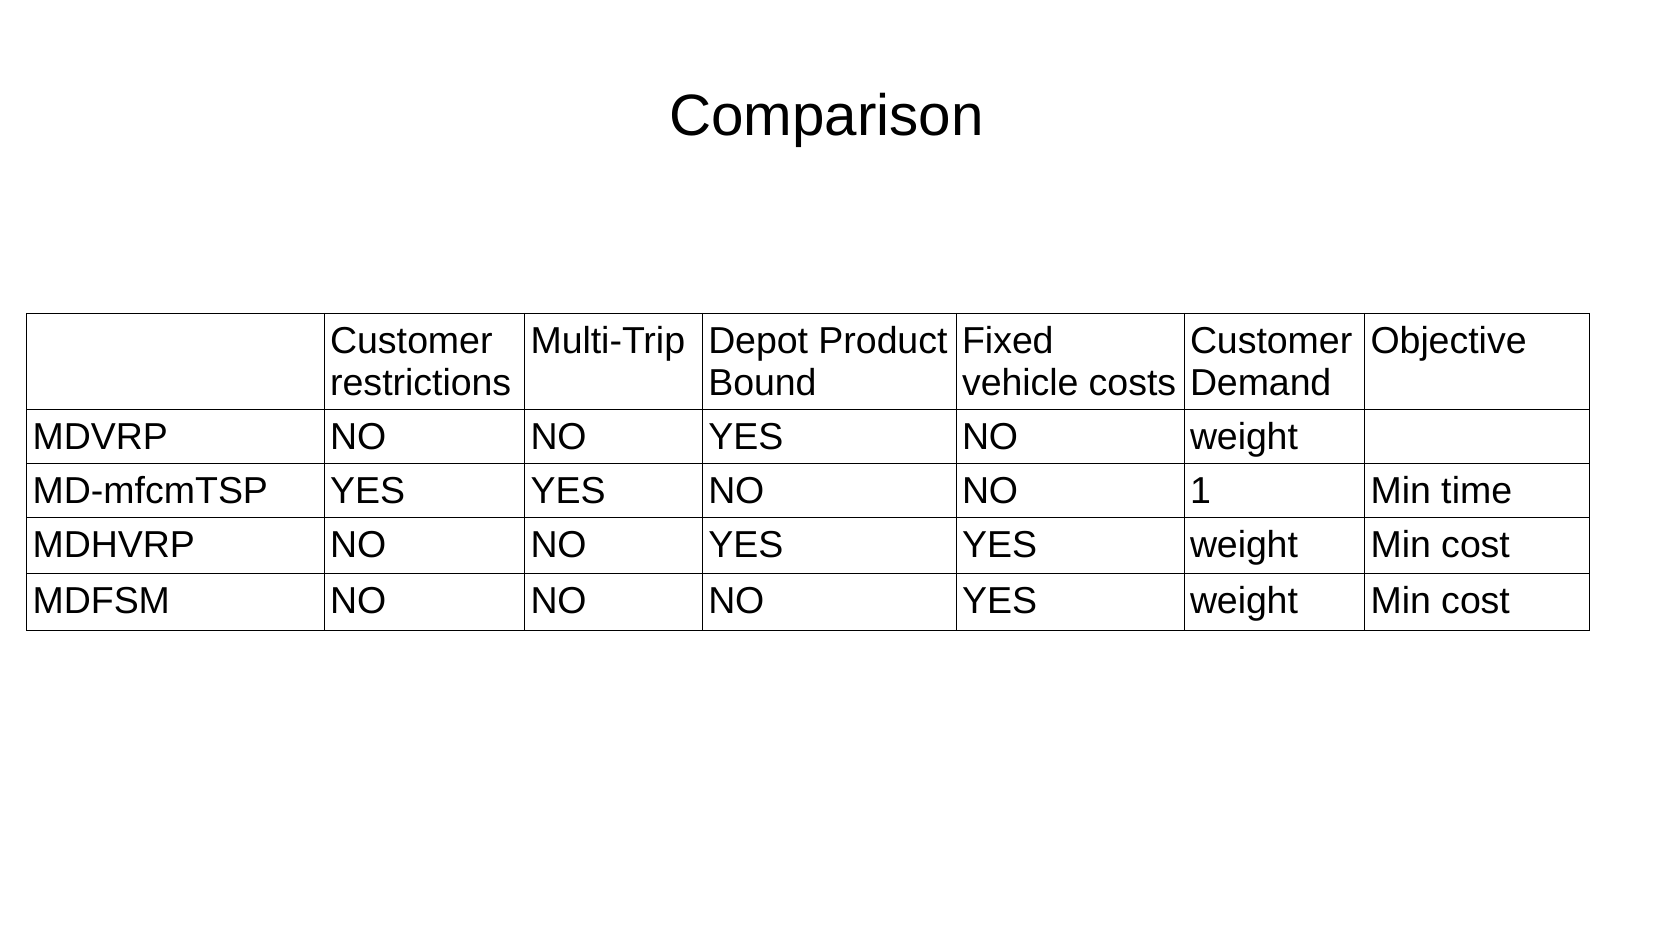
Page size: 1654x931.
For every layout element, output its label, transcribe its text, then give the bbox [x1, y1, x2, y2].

table_cell MD-mfcmTSP [27, 464, 324, 517]
table_cell NO [525, 410, 702, 463]
table_cell 1 [1185, 464, 1364, 517]
table_cell NO [957, 410, 1184, 463]
table_cell MDVRP [27, 410, 324, 463]
table_cell weight [1185, 410, 1364, 463]
table_cell MDFSM [27, 574, 324, 630]
table_header Multi-Trip [525, 314, 702, 409]
table_cell weight [1185, 574, 1364, 630]
table_header Depot Product Bound [703, 314, 956, 409]
table_cell YES [325, 464, 524, 517]
table_cell Min cost [1365, 518, 1589, 573]
table_cell YES [957, 574, 1184, 630]
table_cell MDHVRP [27, 518, 324, 573]
table_cell YES [957, 518, 1184, 573]
table_header Fixed vehicle costs [957, 314, 1184, 409]
table_header Customer Demand [1185, 314, 1364, 409]
table_cell YES [703, 518, 956, 573]
table_cell NO [525, 518, 702, 573]
table_cell NO [703, 464, 956, 517]
table_cell YES [525, 464, 702, 517]
table_cell weight [1185, 518, 1364, 573]
table_cell NO [525, 574, 702, 630]
table_cell YES [703, 410, 956, 463]
table_cell NO [325, 410, 524, 463]
title Comparison [82, 37, 1571, 193]
table_cell NO [957, 464, 1184, 517]
table_cell NO [325, 574, 524, 630]
table_cell Min cost [1365, 574, 1589, 630]
table_header Customer restrictions [325, 314, 524, 409]
table_header [27, 314, 324, 409]
table_cell Min time [1365, 464, 1589, 517]
table_header Objective [1365, 314, 1589, 409]
table_cell NO [325, 518, 524, 573]
table_cell [1365, 410, 1589, 463]
table_cell NO [703, 574, 956, 630]
